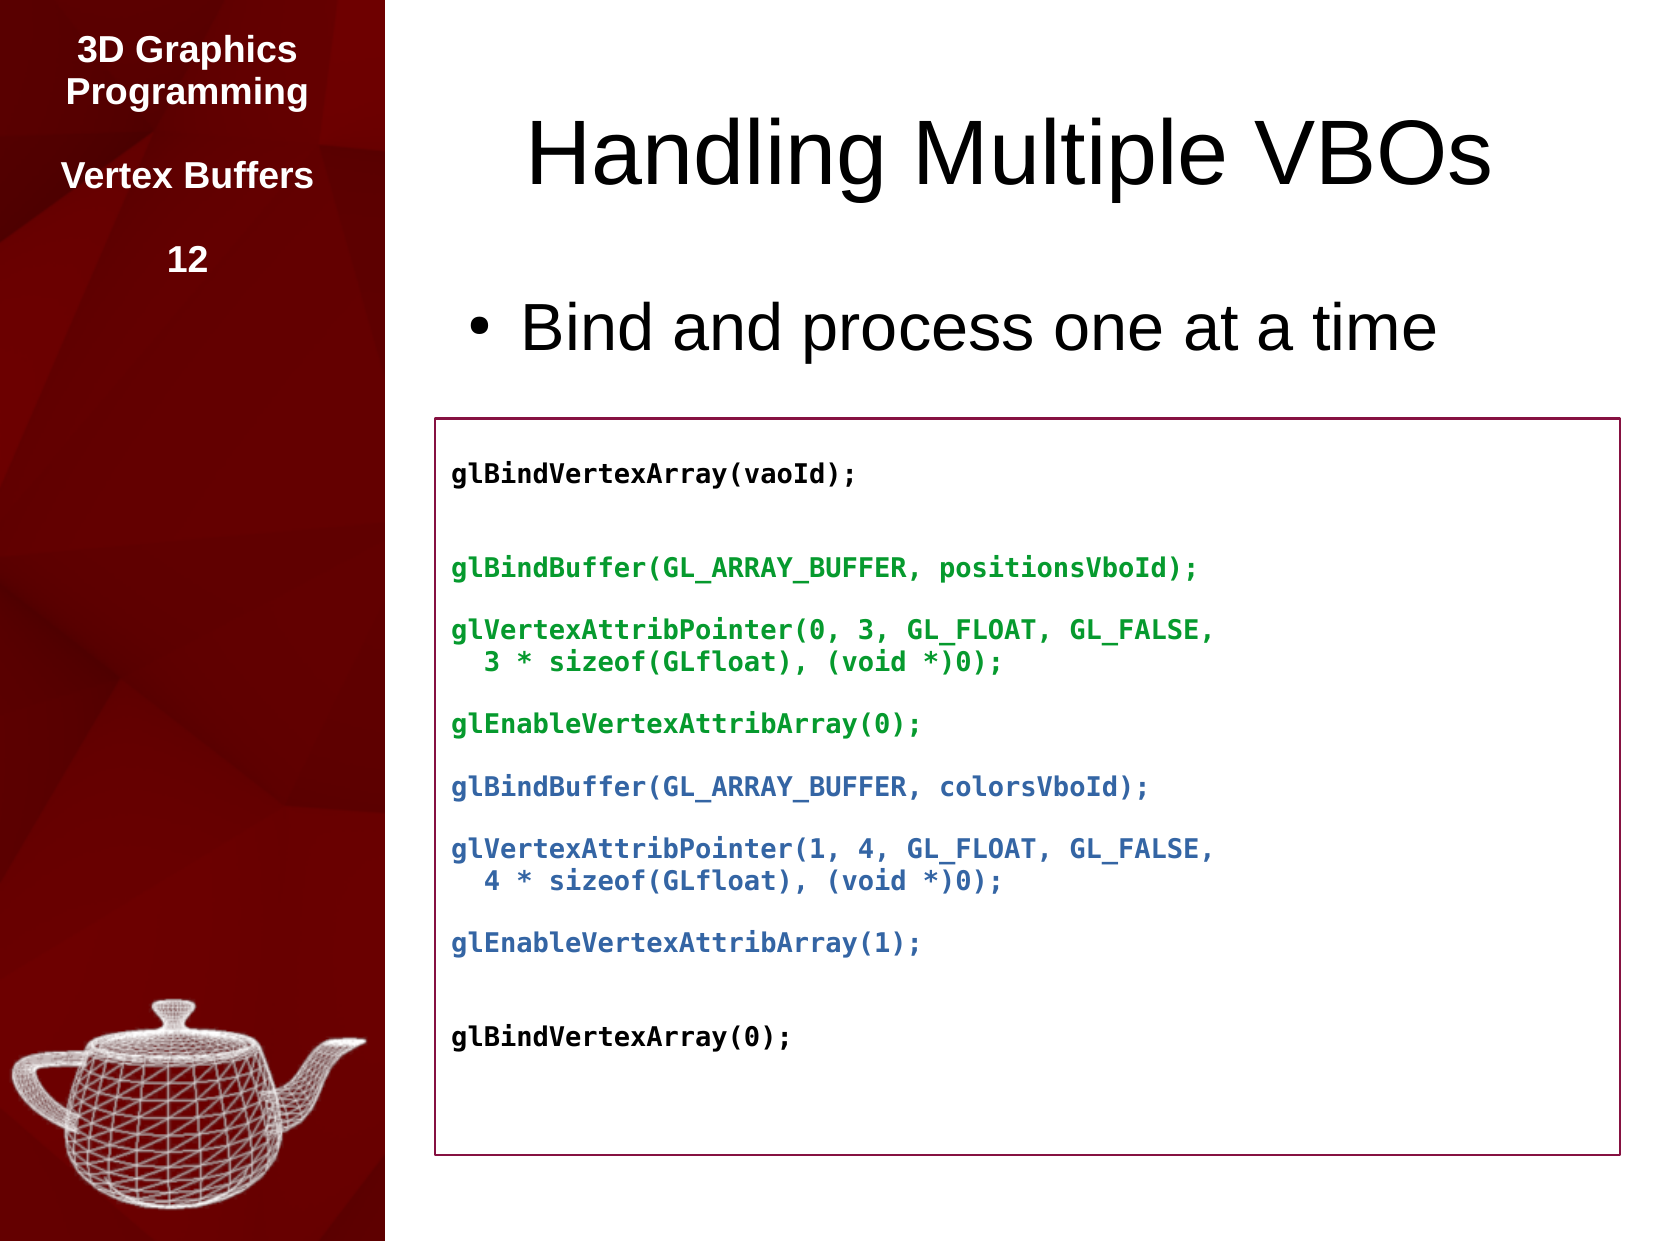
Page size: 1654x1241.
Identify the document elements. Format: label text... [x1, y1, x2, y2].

title Handling Multiple VBOs [450, 49, 1571, 257]
text_box glBindVertexArray(vaoId); glBindBuffer(GL_ARRAY_BUFFER, positionsVboId); glVertexAttribPointer(0, 3, GL_FLOAT, GL_FALSE, 3 * sizeof(GLfloat), (void *)0); glEnableVertexAttribArray(0); glBindBuffer(GL_ARRAY_BUFFER, colorsVboId); glVertexAttribPointer(1, 4, GL_FLOAT, GL_FALSE, 4 * sizeof(GLfloat), (void *)0); glEnableVertexAttribArray(1); glBindVertexArray(0); [435, 418, 1621, 1156]
picture [0, 0, 385, 1241]
list Bind and process one at a time [450, 290, 1571, 1010]
